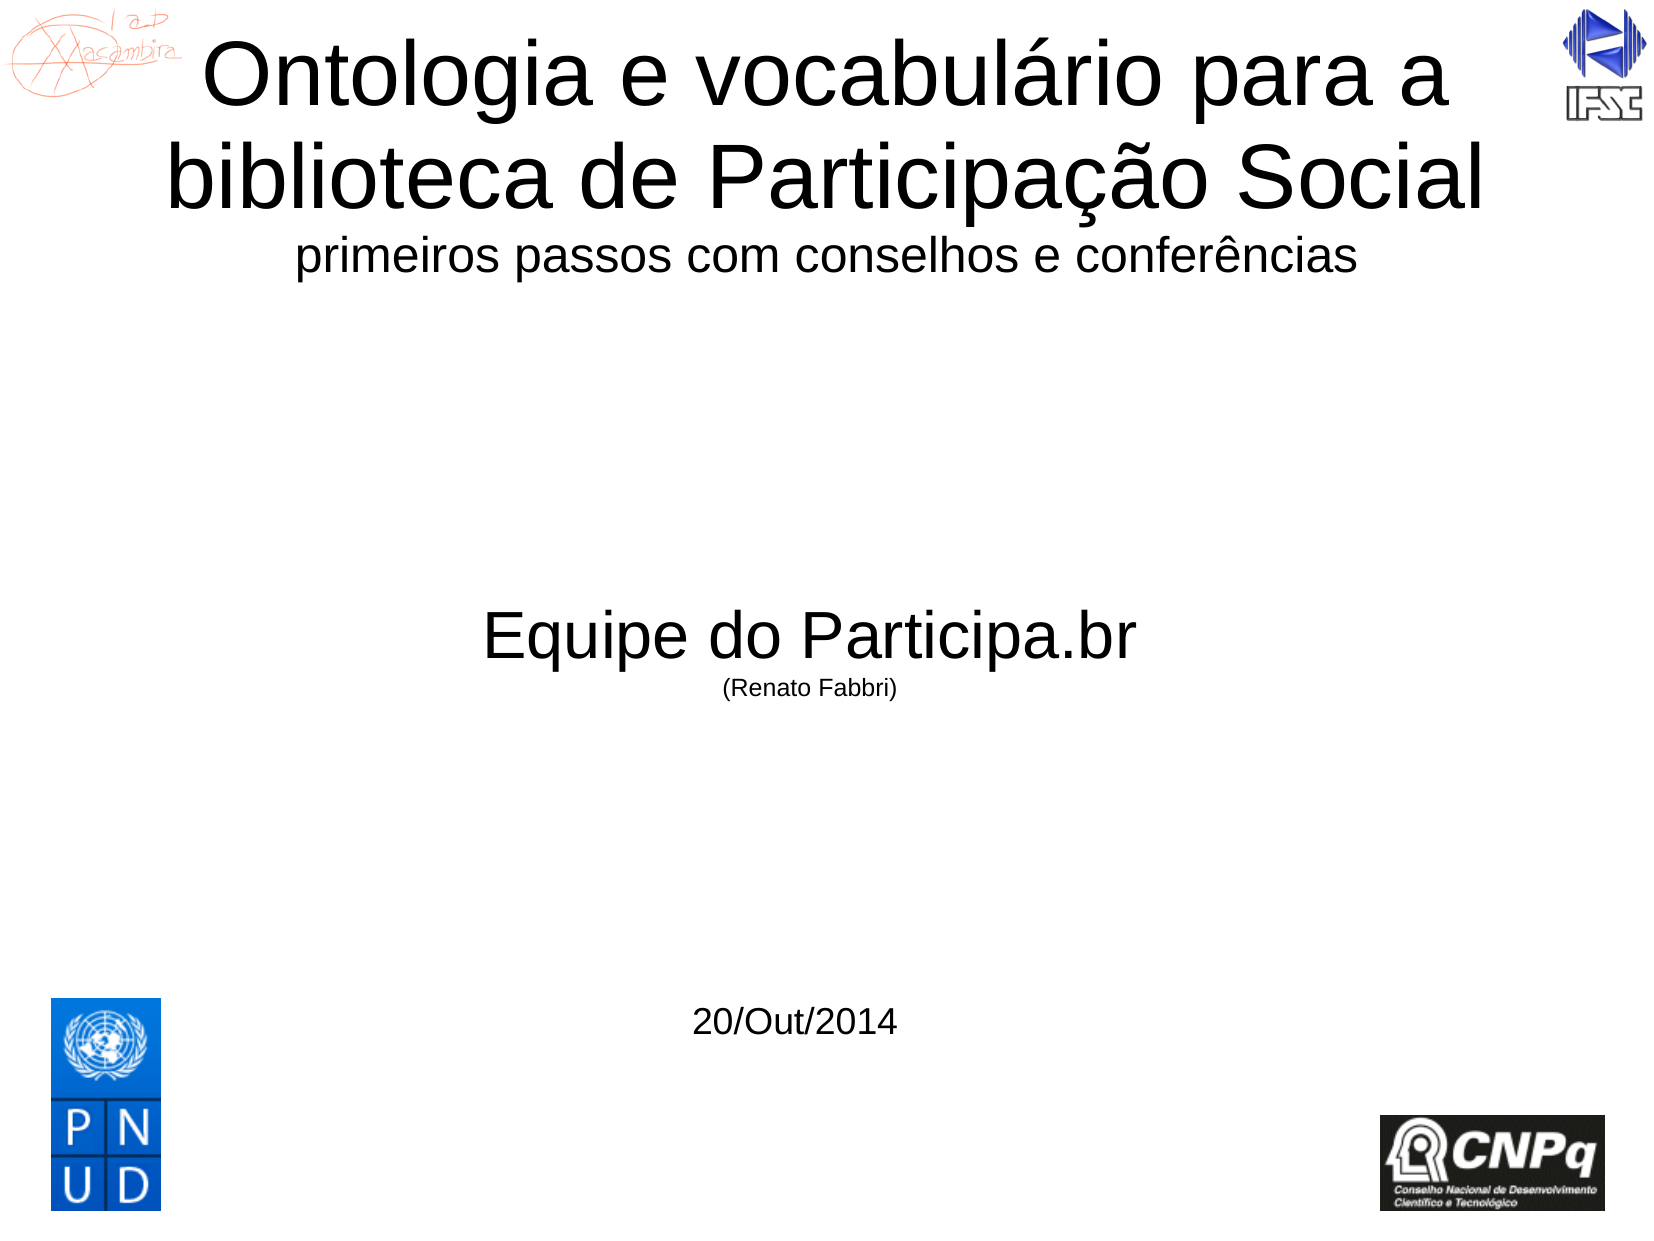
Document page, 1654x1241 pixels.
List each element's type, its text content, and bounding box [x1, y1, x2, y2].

text_box 20/Out/2014 [677, 993, 913, 1051]
subtitle Equipe do Participa.br (Renato Fabbri) [82, 290, 1538, 1010]
picture [3, 3, 184, 100]
picture [51, 998, 161, 1211]
picture [1380, 1115, 1605, 1211]
picture [1553, 3, 1654, 130]
title Ontologia e vocabulário para a biblioteca de Participação Social primeiros passos com conselhos e conferências [82, 22, 1571, 284]
